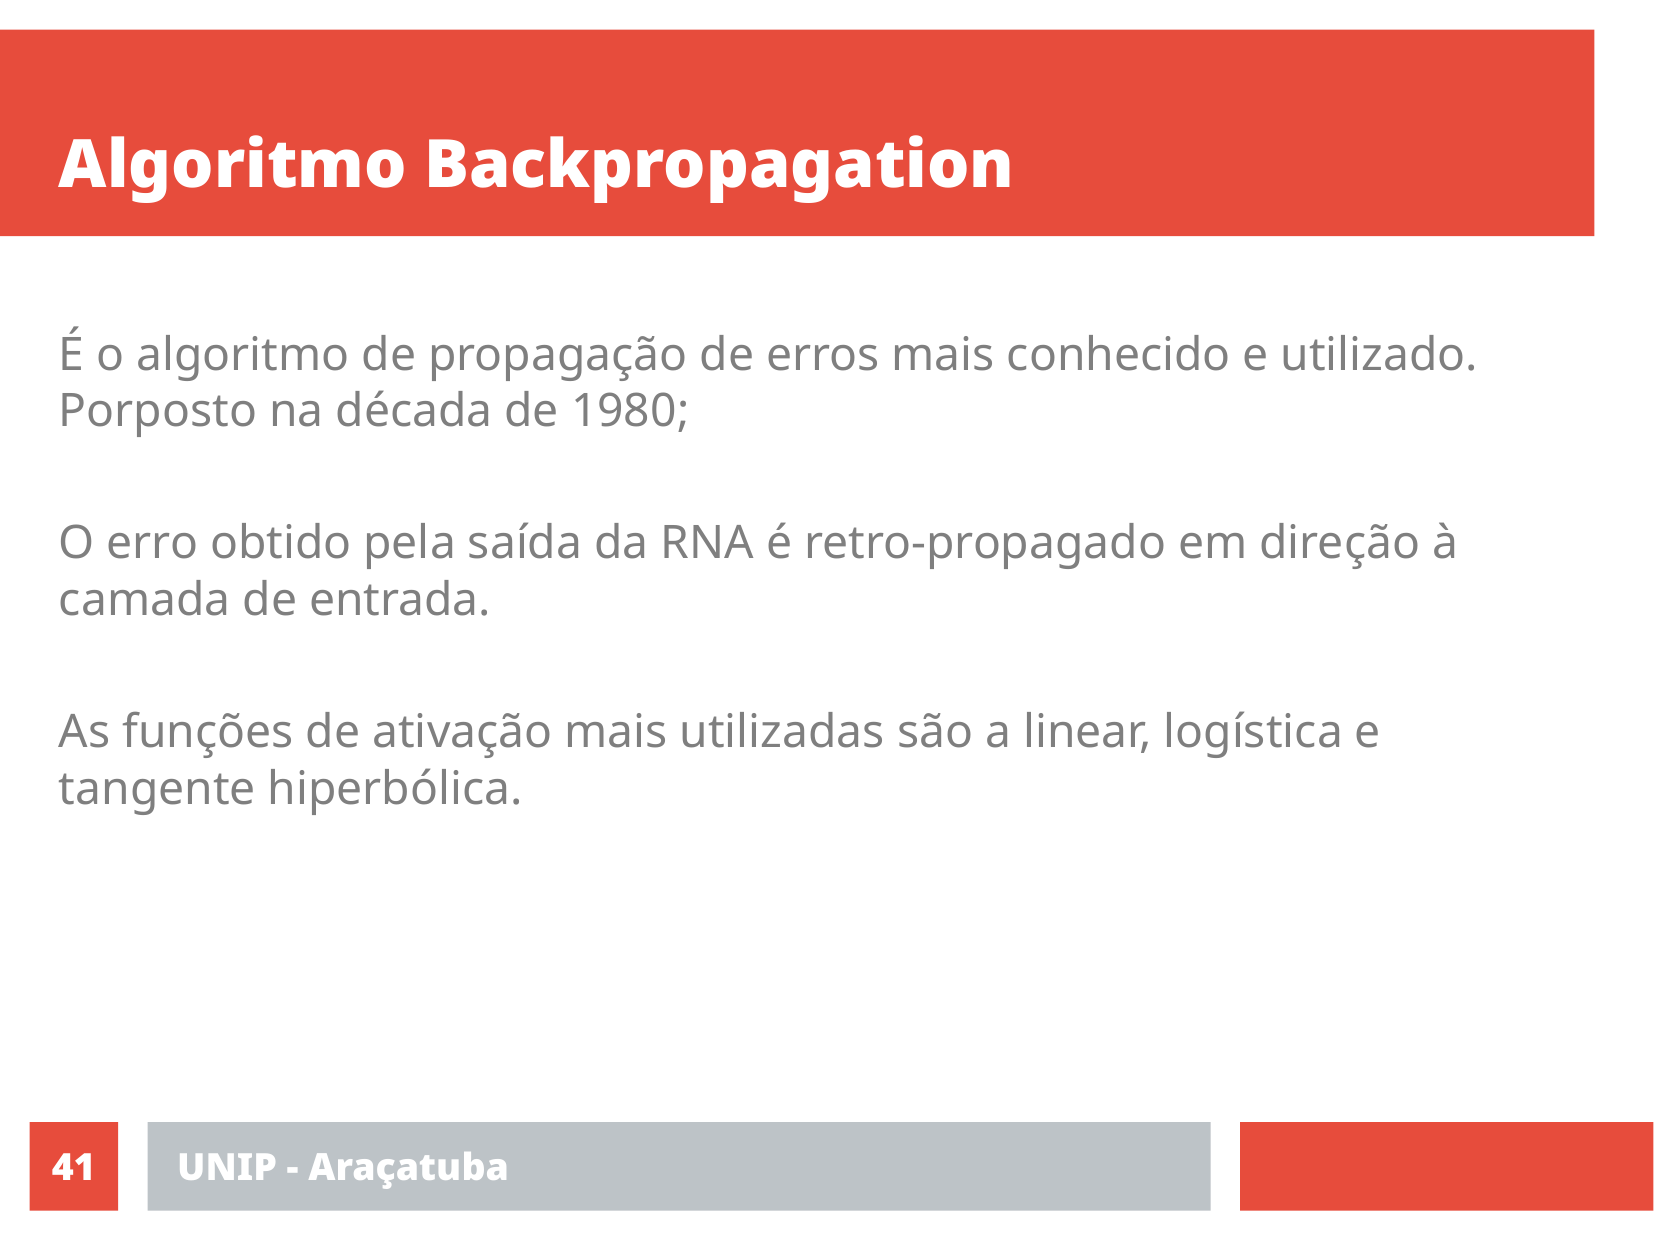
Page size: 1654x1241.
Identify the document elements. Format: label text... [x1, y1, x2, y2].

title Algoritmo Backpropagation [59, 59, 1595, 207]
list É o algoritmo de propagação de erros mais conhecido e utilizado. Porposto na década de 1980; O erro obtido pela saída da RNA é retro-propagado em direção à camada de entrada. As funções de ativação mais utilizadas são a linear, logística e tangente hiperbólica. [59, 324, 1565, 1093]
